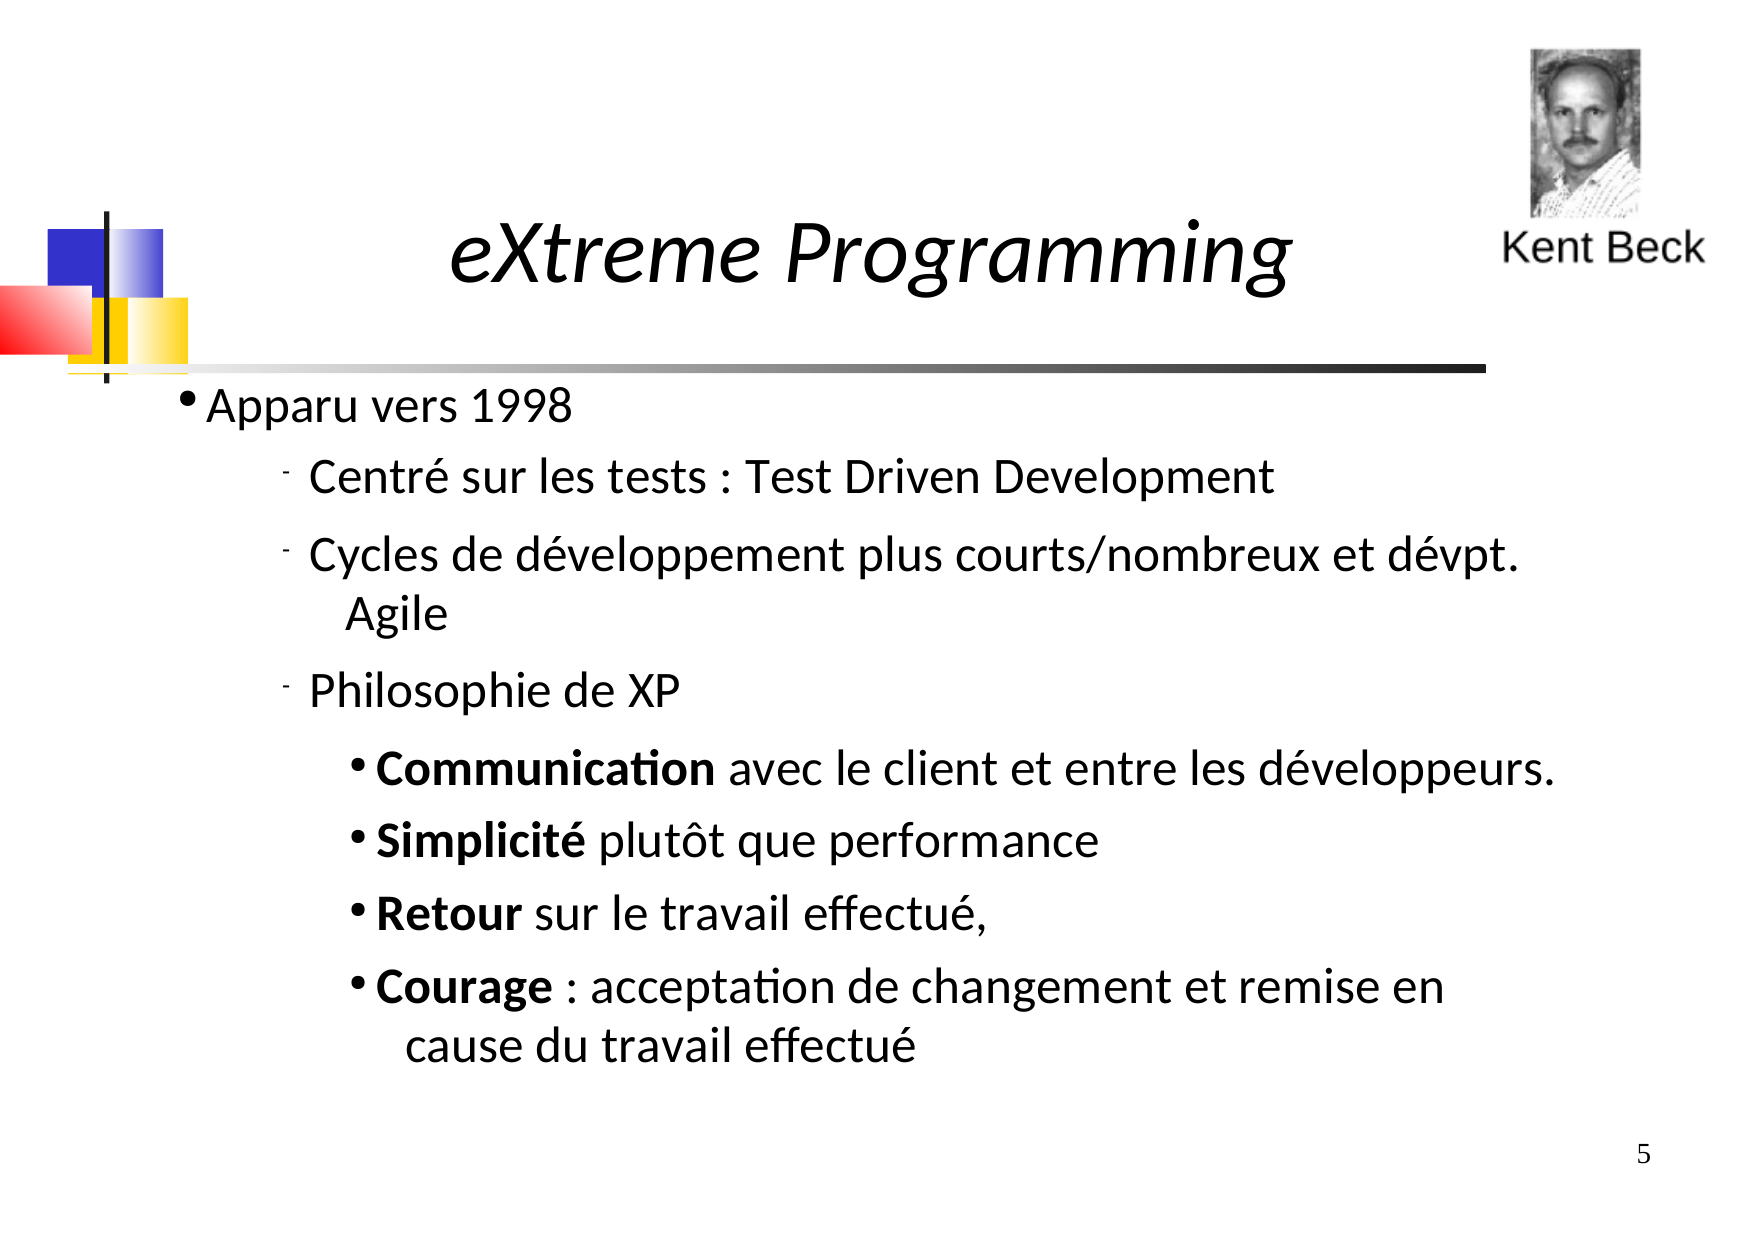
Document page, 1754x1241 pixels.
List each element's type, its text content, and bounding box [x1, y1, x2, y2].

title eXtreme Programming [179, 139, 1567, 351]
picture [1465, 34, 1722, 301]
list Apparu vers 1998 Centré sur les tests : Test Driven Development Cycles de développement plus courts/nombreux et dévpt. Agile Philosophie de XP Communication avec le client et entre les développeurs. Simplicité plutôt que performance Retour sur le travail effectué, Courage : acceptation de changement et remise en cause du travail effectué [179, 371, 1567, 1091]
